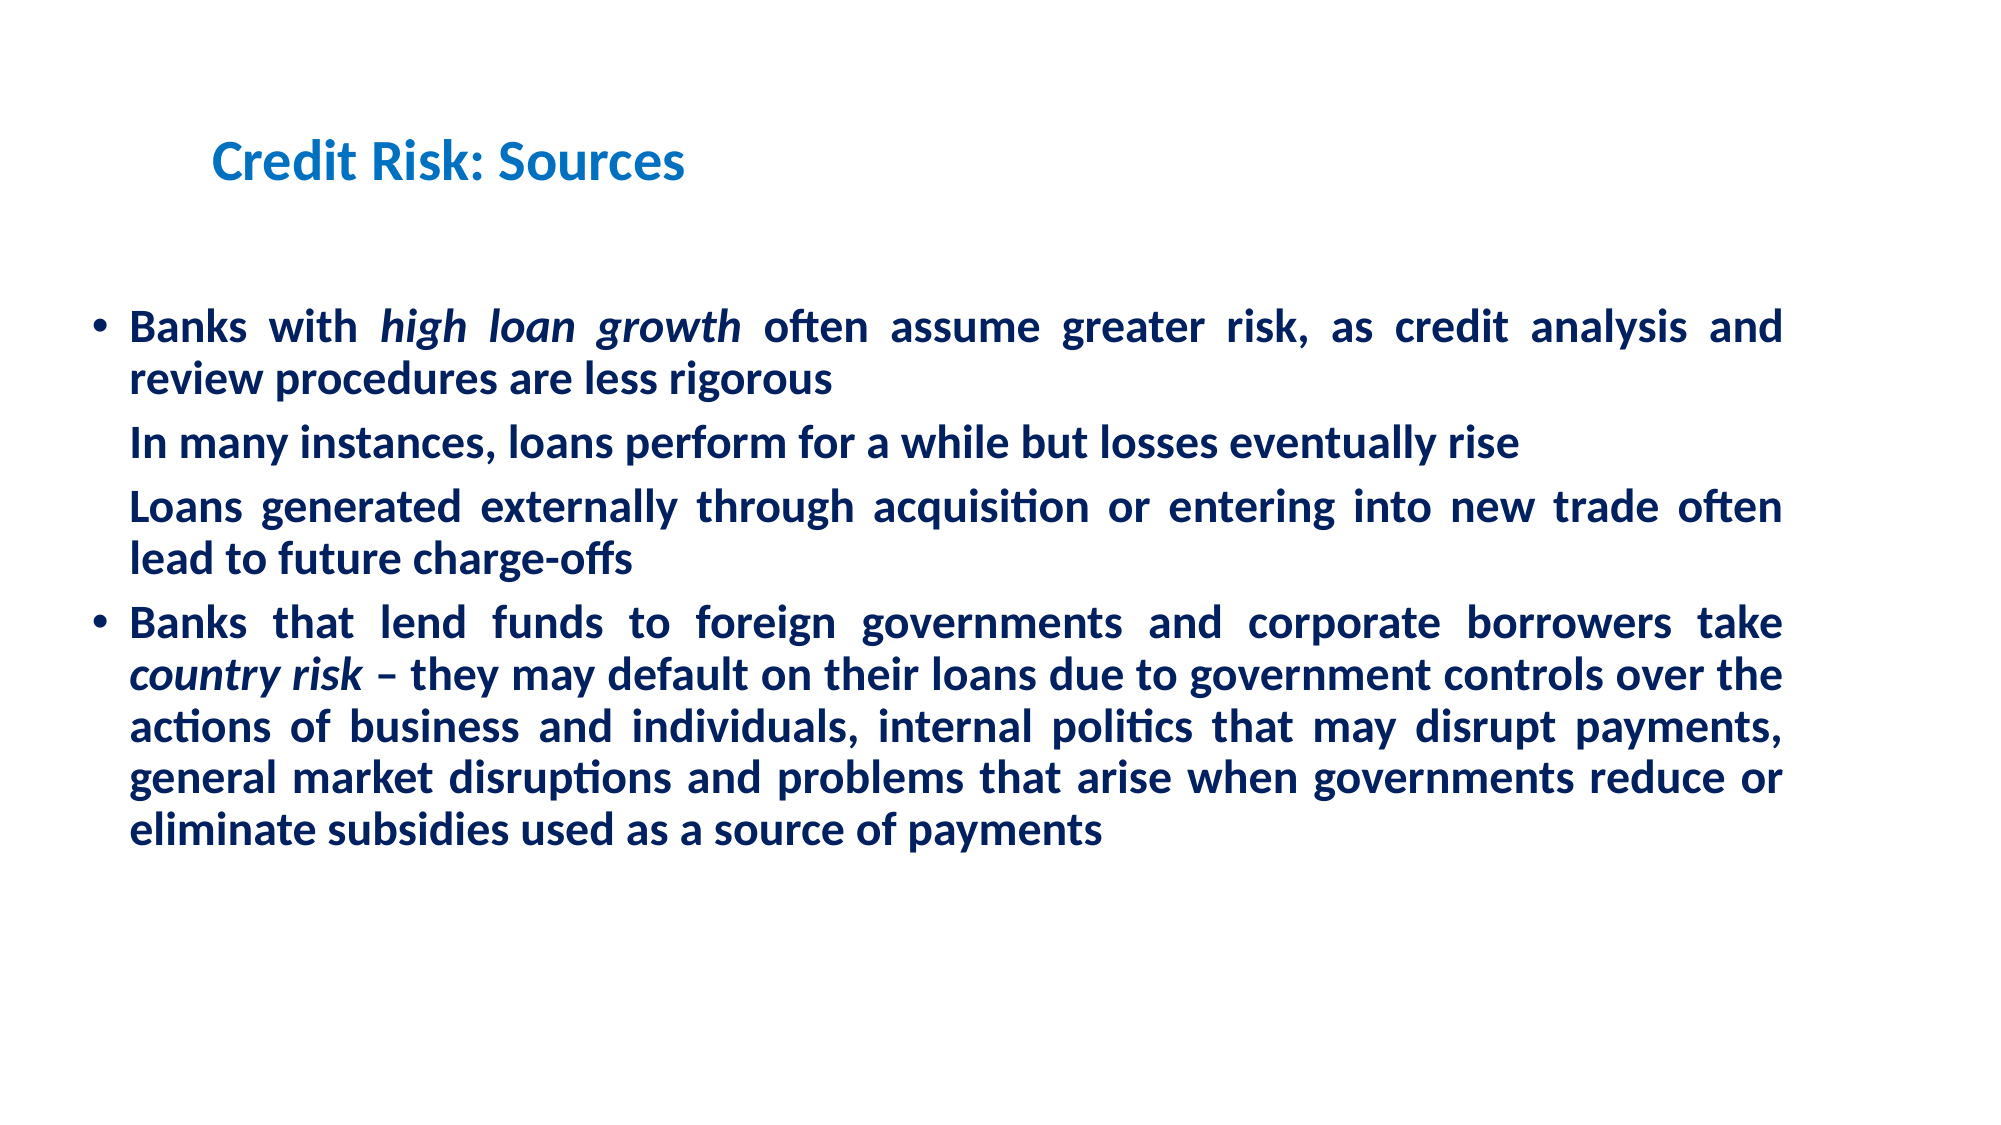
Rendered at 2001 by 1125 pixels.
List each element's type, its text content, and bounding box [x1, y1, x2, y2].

text_box Credit Risk: Sources [197, 114, 1724, 200]
list Banks with high loan growth often assume greater risk, as credit analysis and review procedures are less rigorous In many instances, loans perform for a while but losses eventually rise Loans generated externally through acquisition or entering into new trade often lead to future charge-offs Banks that lend funds to foreign governments and corporate borrowers take country risk – they may default on their loans due to government controls over the actions of business and individuals, internal politics that may disrupt payments, general market disruptions and problems that arise when governments reduce or eliminate subsidies used as a source of payments [76, 294, 1802, 787]
